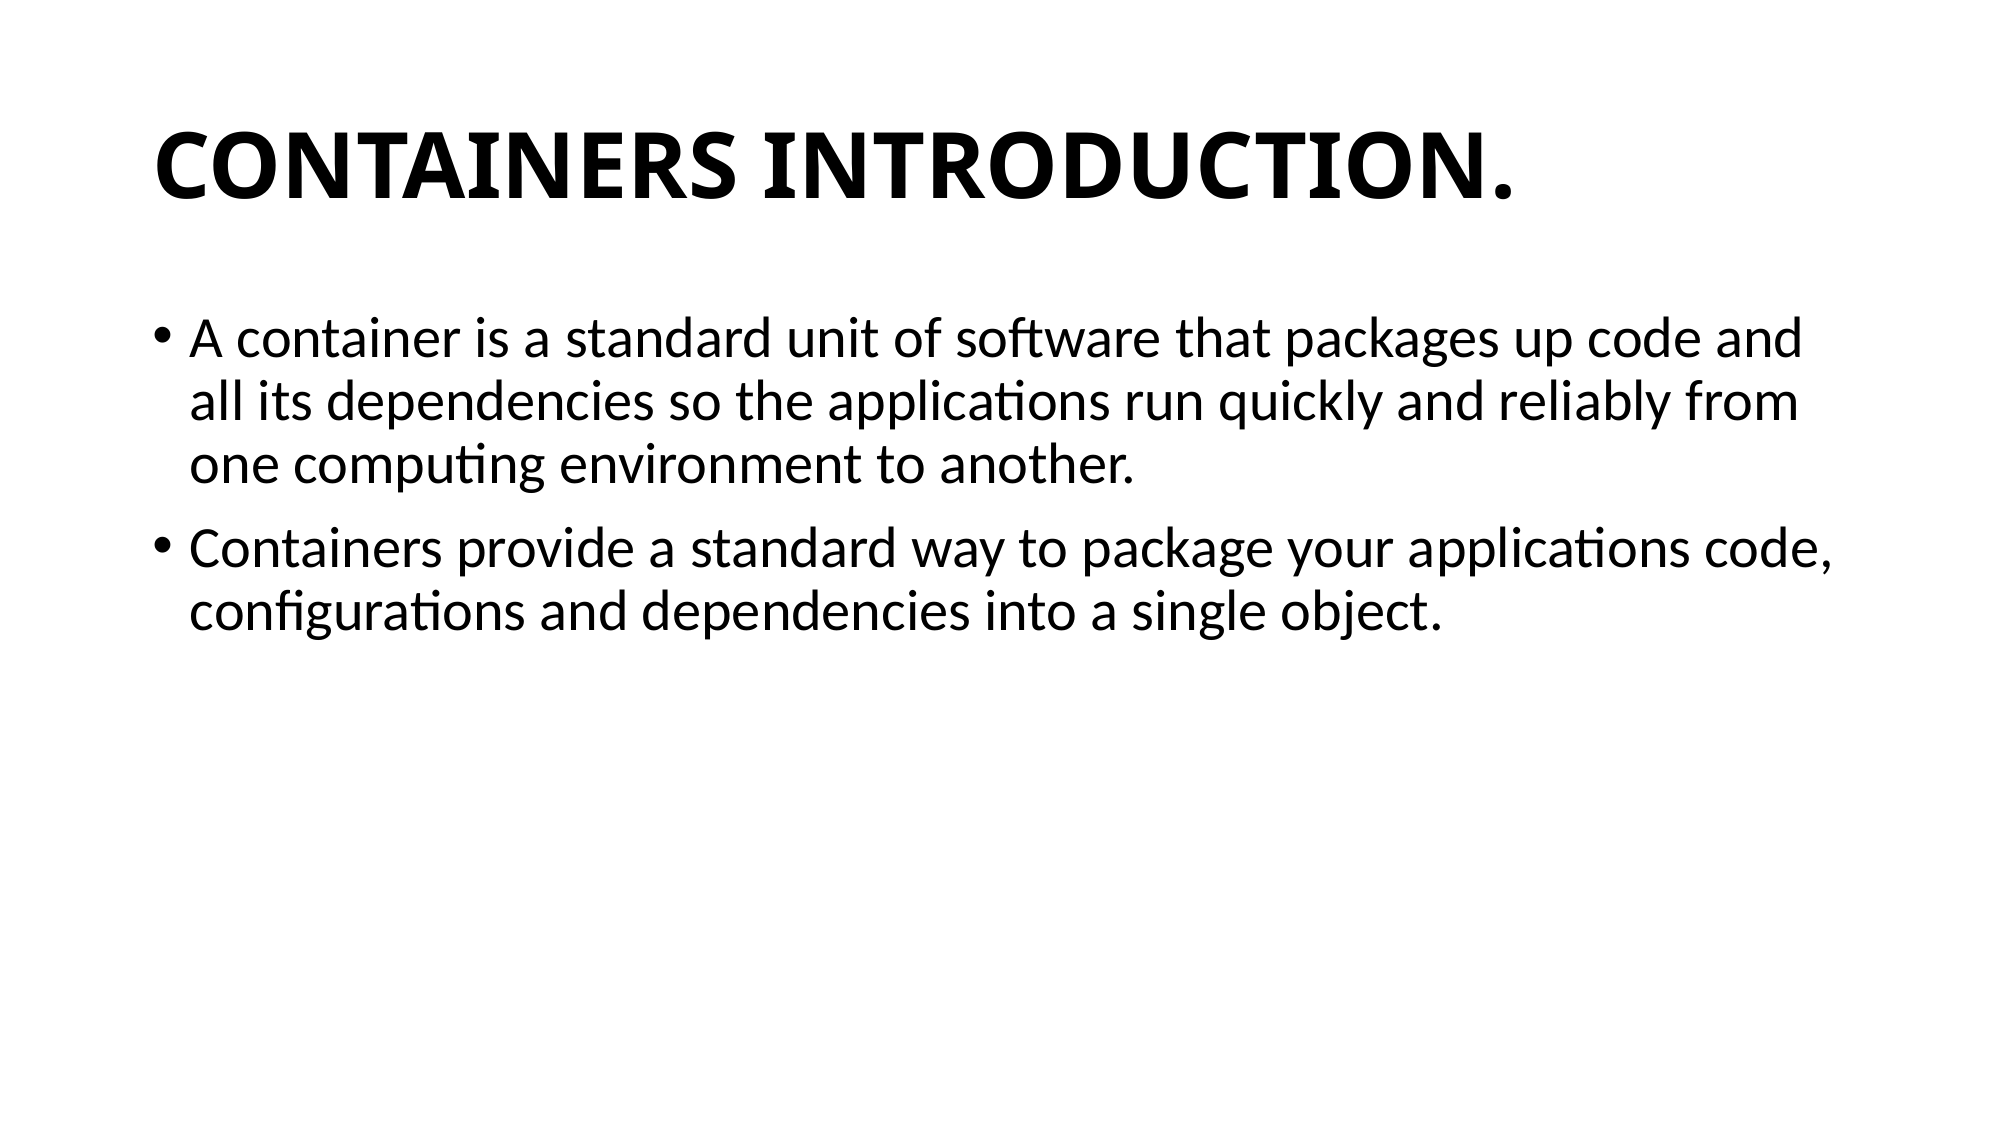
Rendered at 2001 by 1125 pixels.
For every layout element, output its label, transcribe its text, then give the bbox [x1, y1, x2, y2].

list A container is a standard unit of software that packages up code and all its dependencies so the applications run quickly and reliably from one computing environment to another. Containers provide a standard way to package your applications code, configurations and dependencies into a single object. [137, 299, 1863, 1014]
title CONTAINERS INTRODUCTION. [137, 59, 1863, 278]
